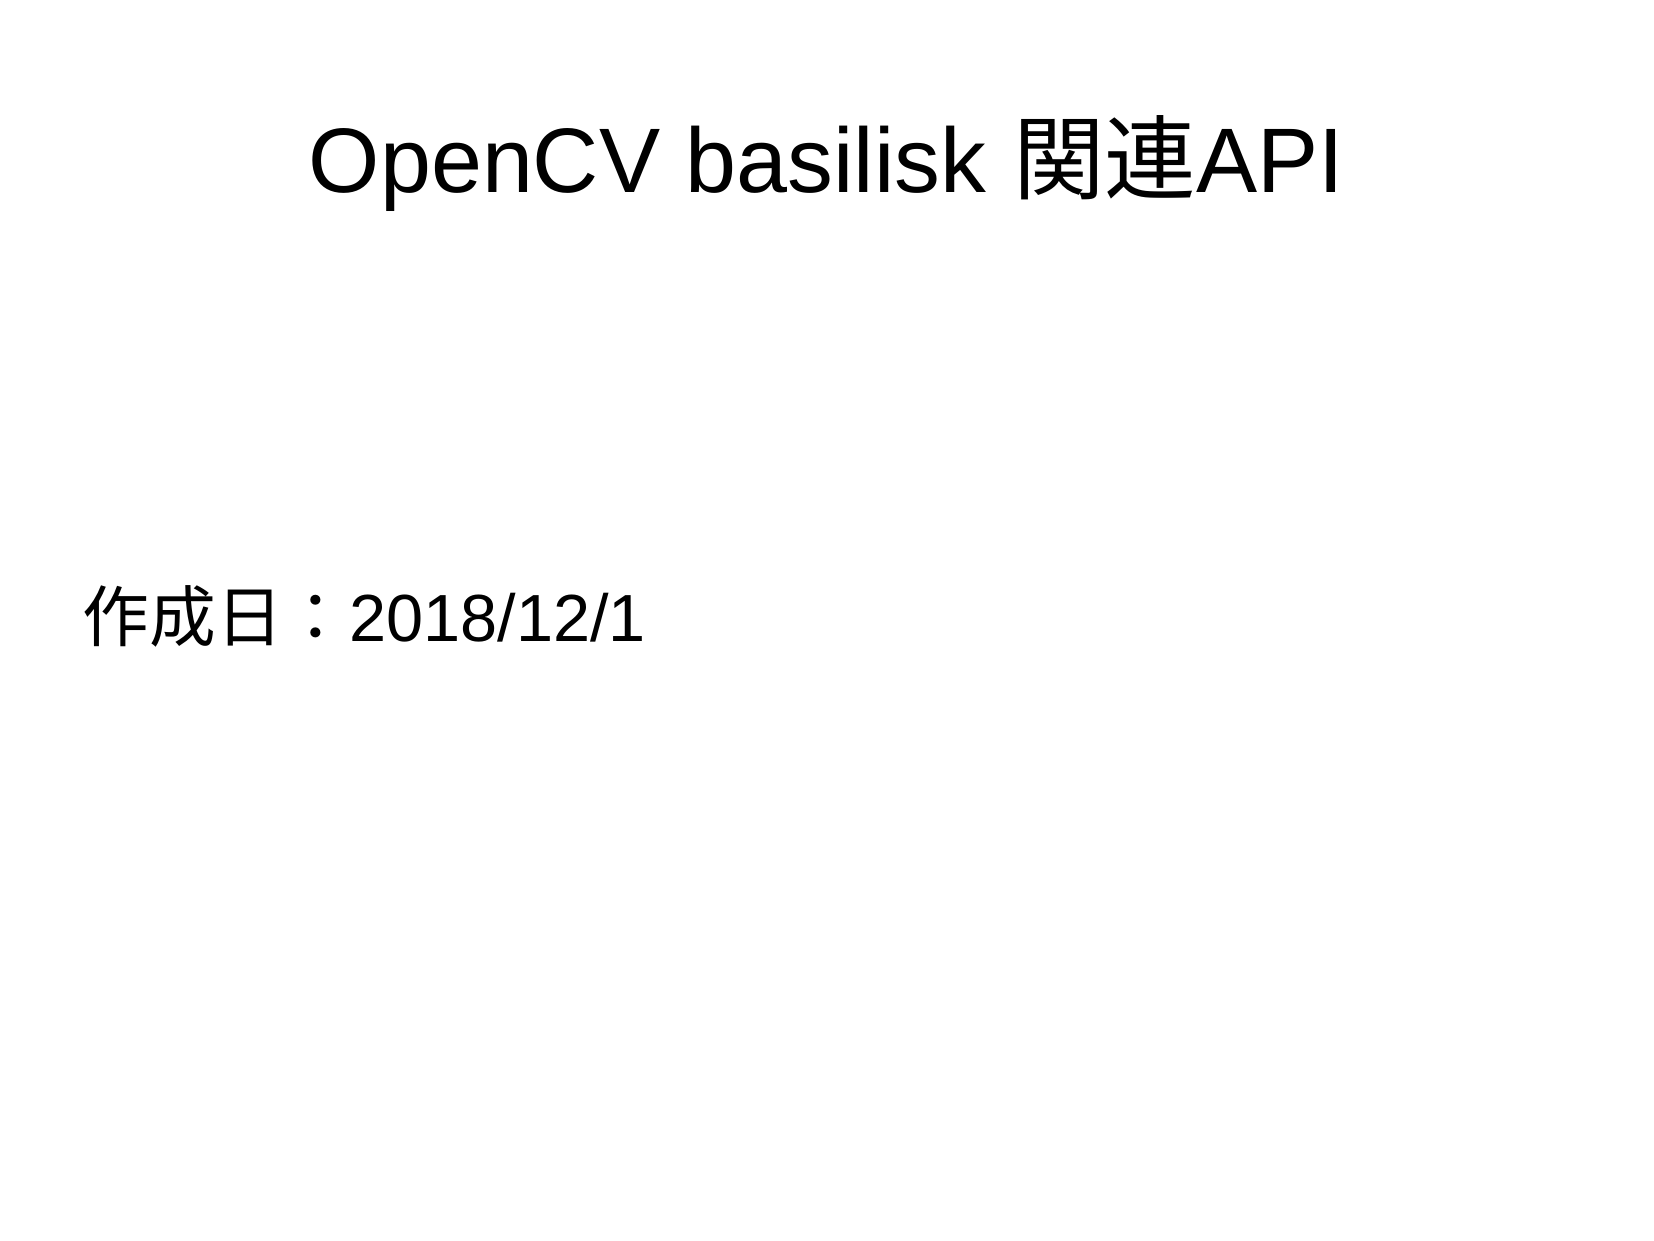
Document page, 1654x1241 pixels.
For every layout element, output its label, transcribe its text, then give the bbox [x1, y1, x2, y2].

title OpenCV basilisk 関連API [82, 49, 1571, 257]
subtitle 作成日：2018/12/1 [82, 290, 1571, 1010]
